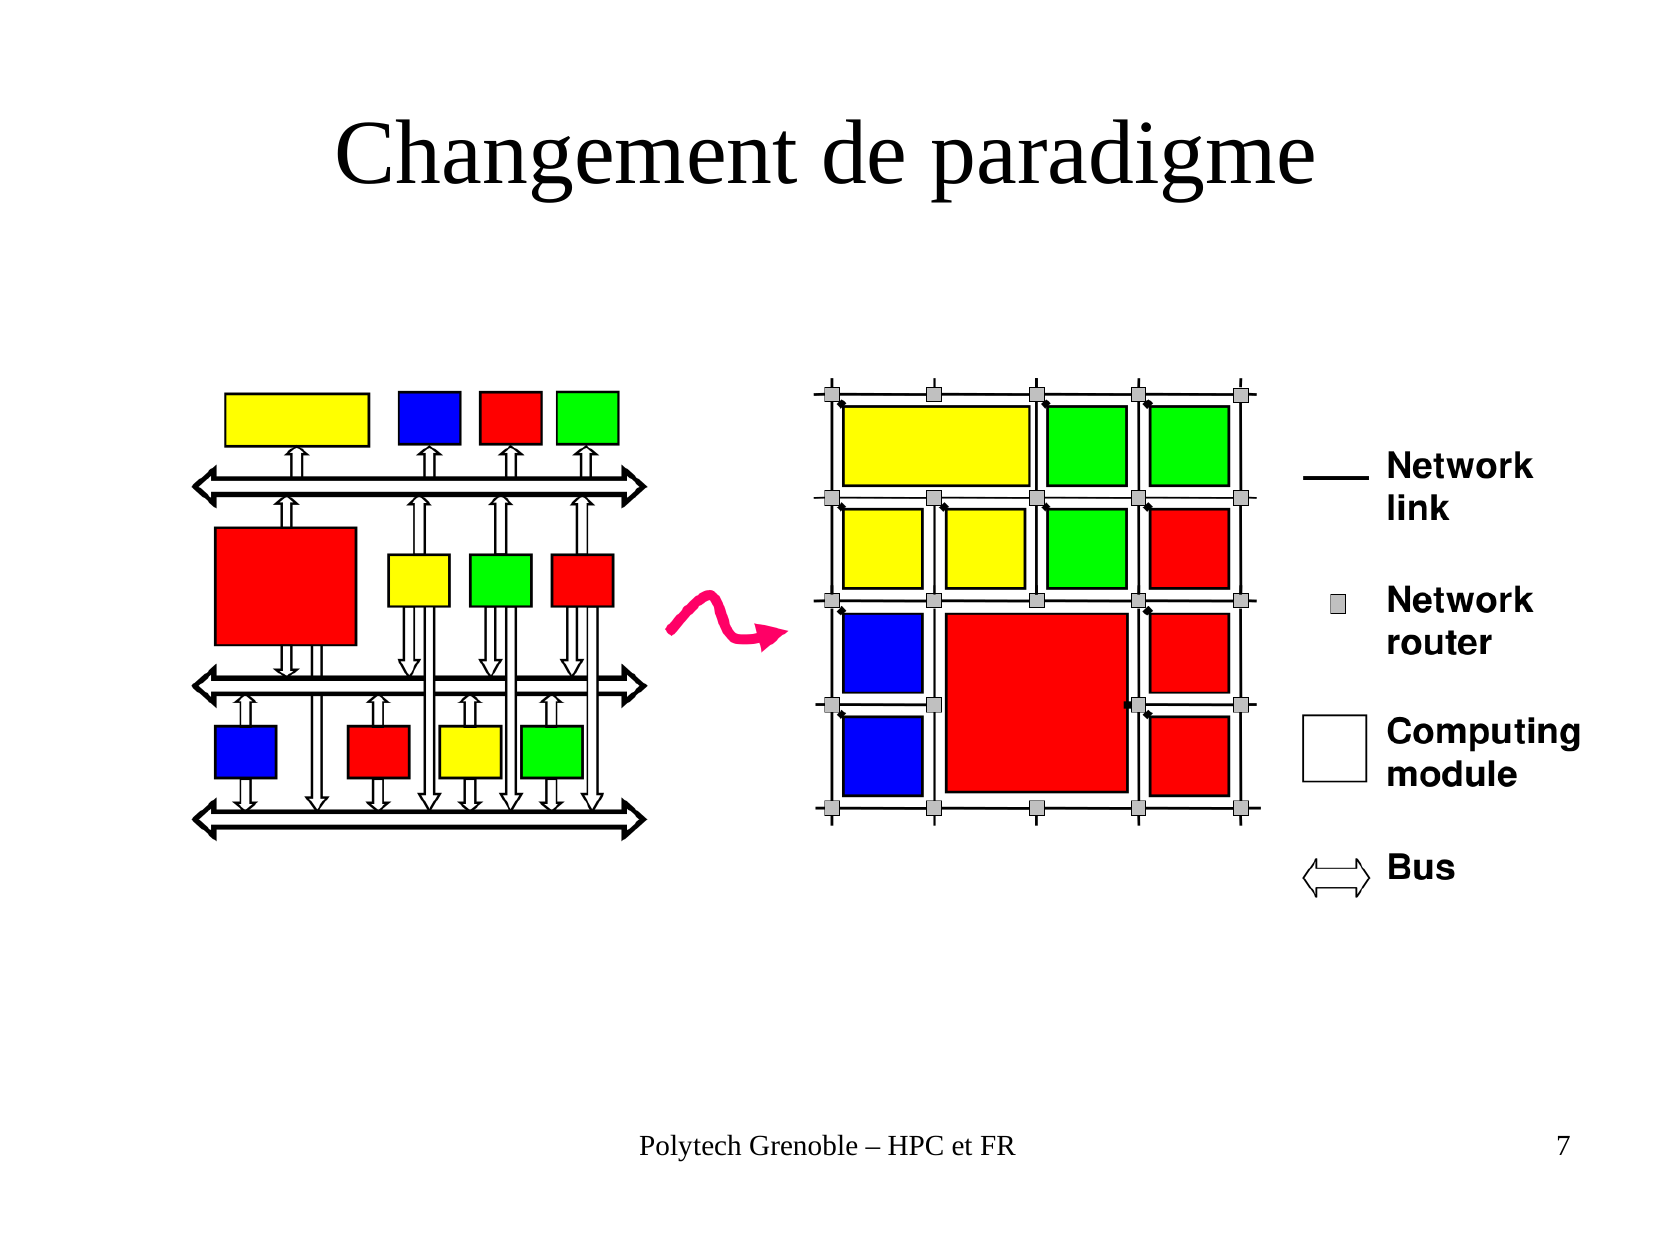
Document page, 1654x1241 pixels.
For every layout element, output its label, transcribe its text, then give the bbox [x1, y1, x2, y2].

picture [177, 361, 1583, 898]
title Changement de paradigme [82, 49, 1571, 257]
